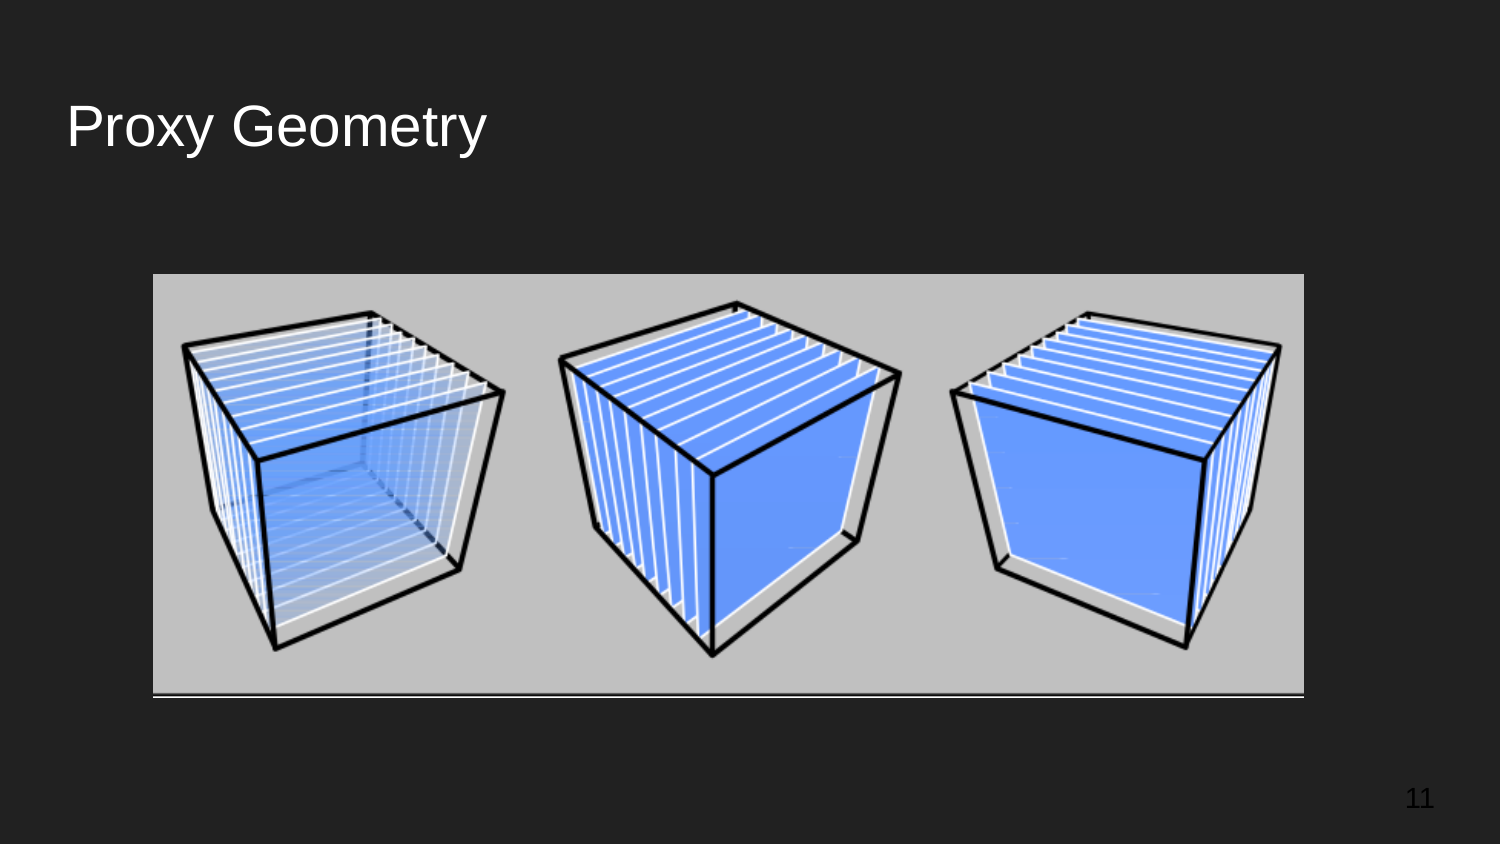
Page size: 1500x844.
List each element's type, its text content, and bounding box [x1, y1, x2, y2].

picture [153, 274, 1304, 698]
slide_number <number> [1389, 764, 1480, 830]
title Proxy Geometry [51, 72, 1449, 167]
